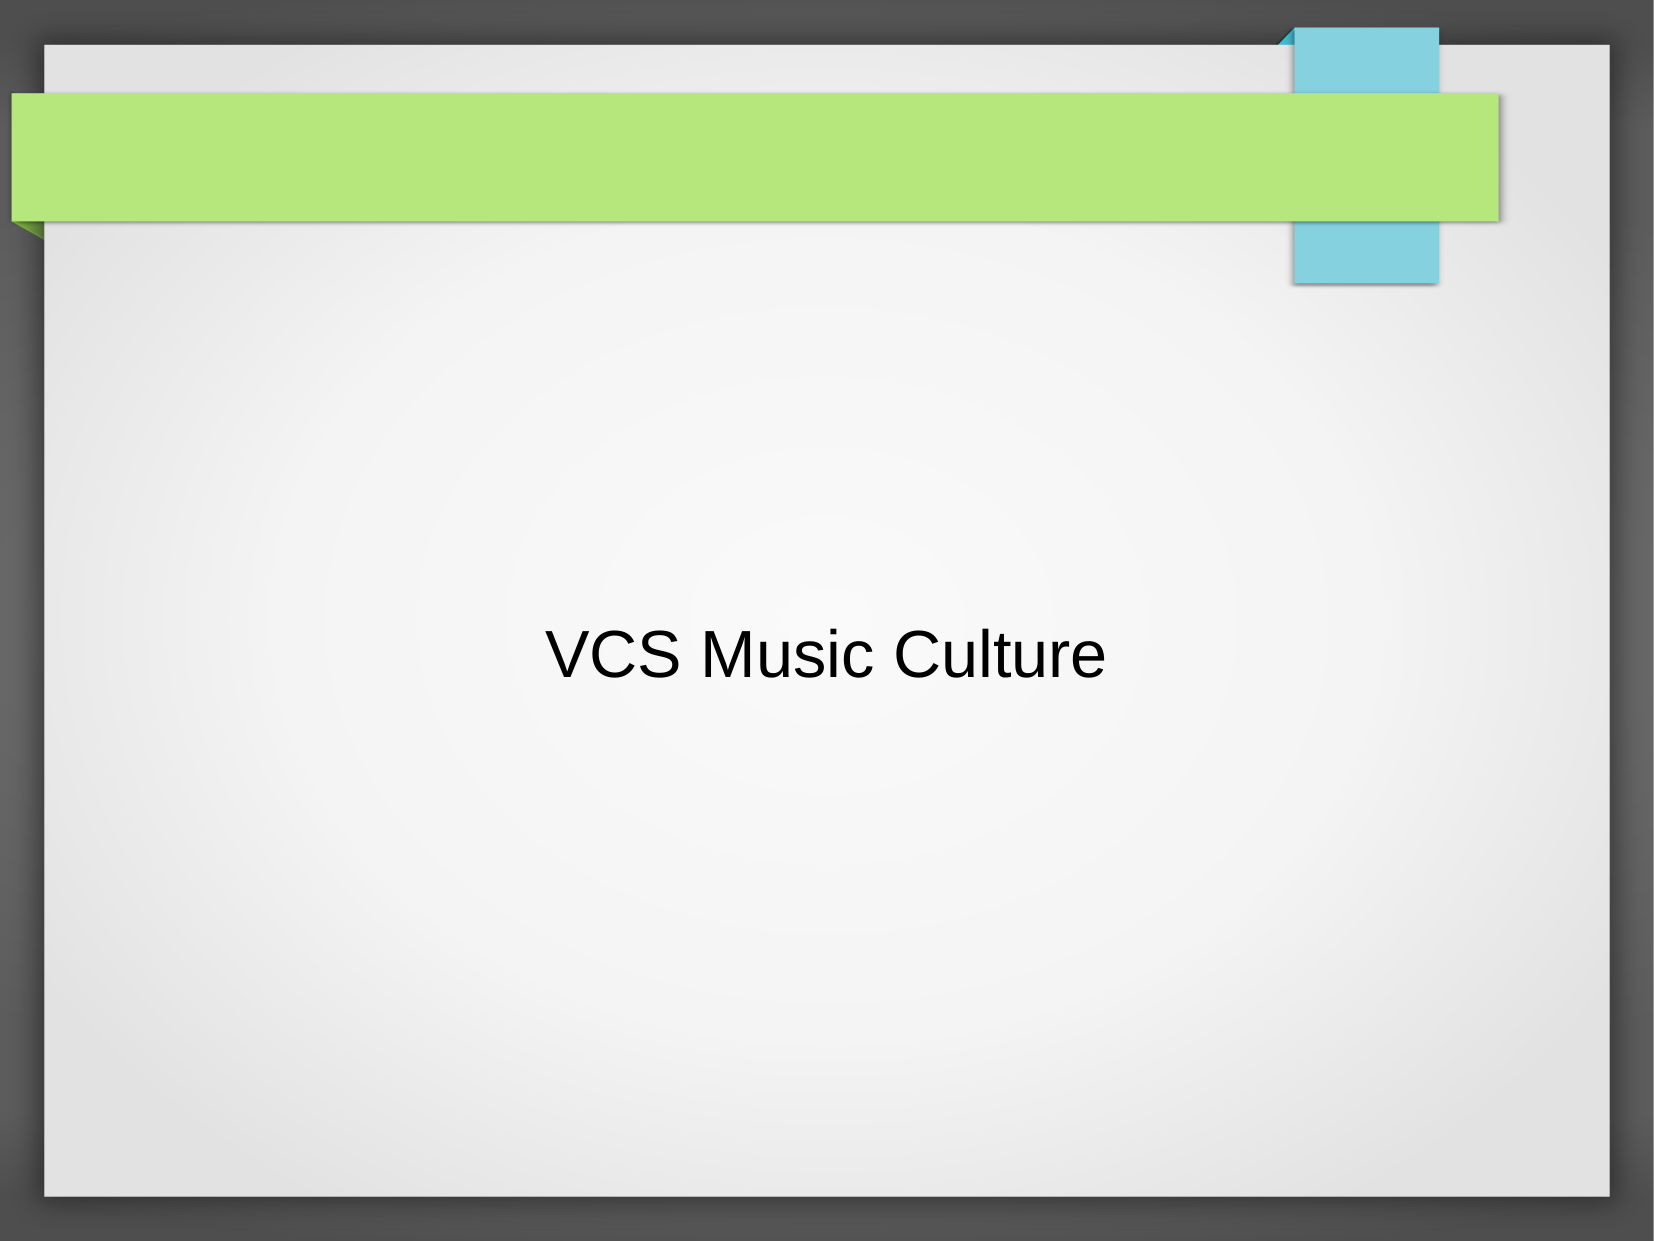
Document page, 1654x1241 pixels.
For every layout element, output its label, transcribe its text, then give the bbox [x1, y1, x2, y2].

picture [0, 0, 1654, 1241]
subtitle VCS Music Culture [82, 295, 1571, 1015]
